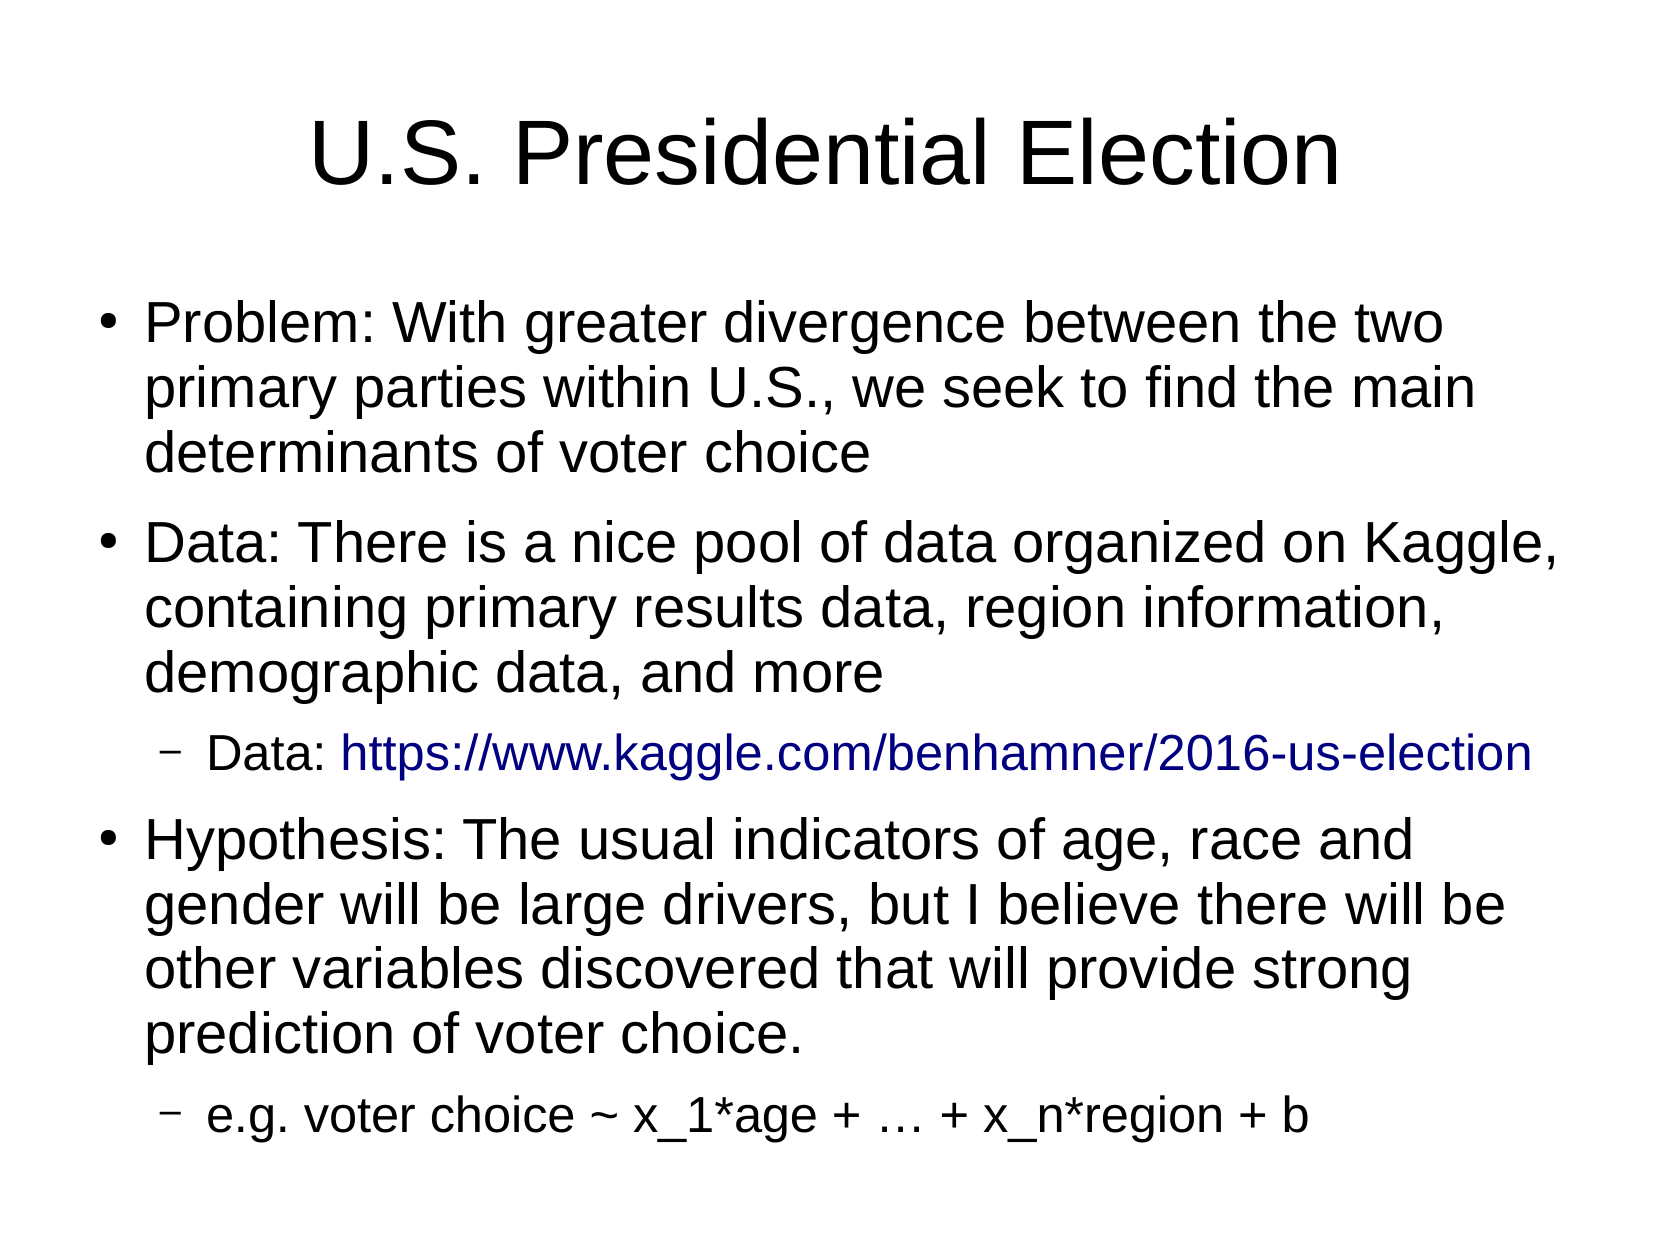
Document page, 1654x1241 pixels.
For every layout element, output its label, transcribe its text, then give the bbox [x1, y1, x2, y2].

title U.S. Presidential Election [82, 49, 1571, 257]
list Problem: With greater divergence between the two primary parties within U.S., we seek to find the main determinants of voter choice Data: There is a nice pool of data organized on Kaggle, containing primary results data, region information, demographic data, and more Data: https://www.kaggle.com/benhamner/2016-us-election Hypothesis: The usual indicators of age, race and gender will be large drivers, but I believe there will be other variables discovered that will provide strong prediction of voter choice. e.g. voter choice ~ x_1*age + … + x_n*region + b [82, 290, 1571, 1156]
